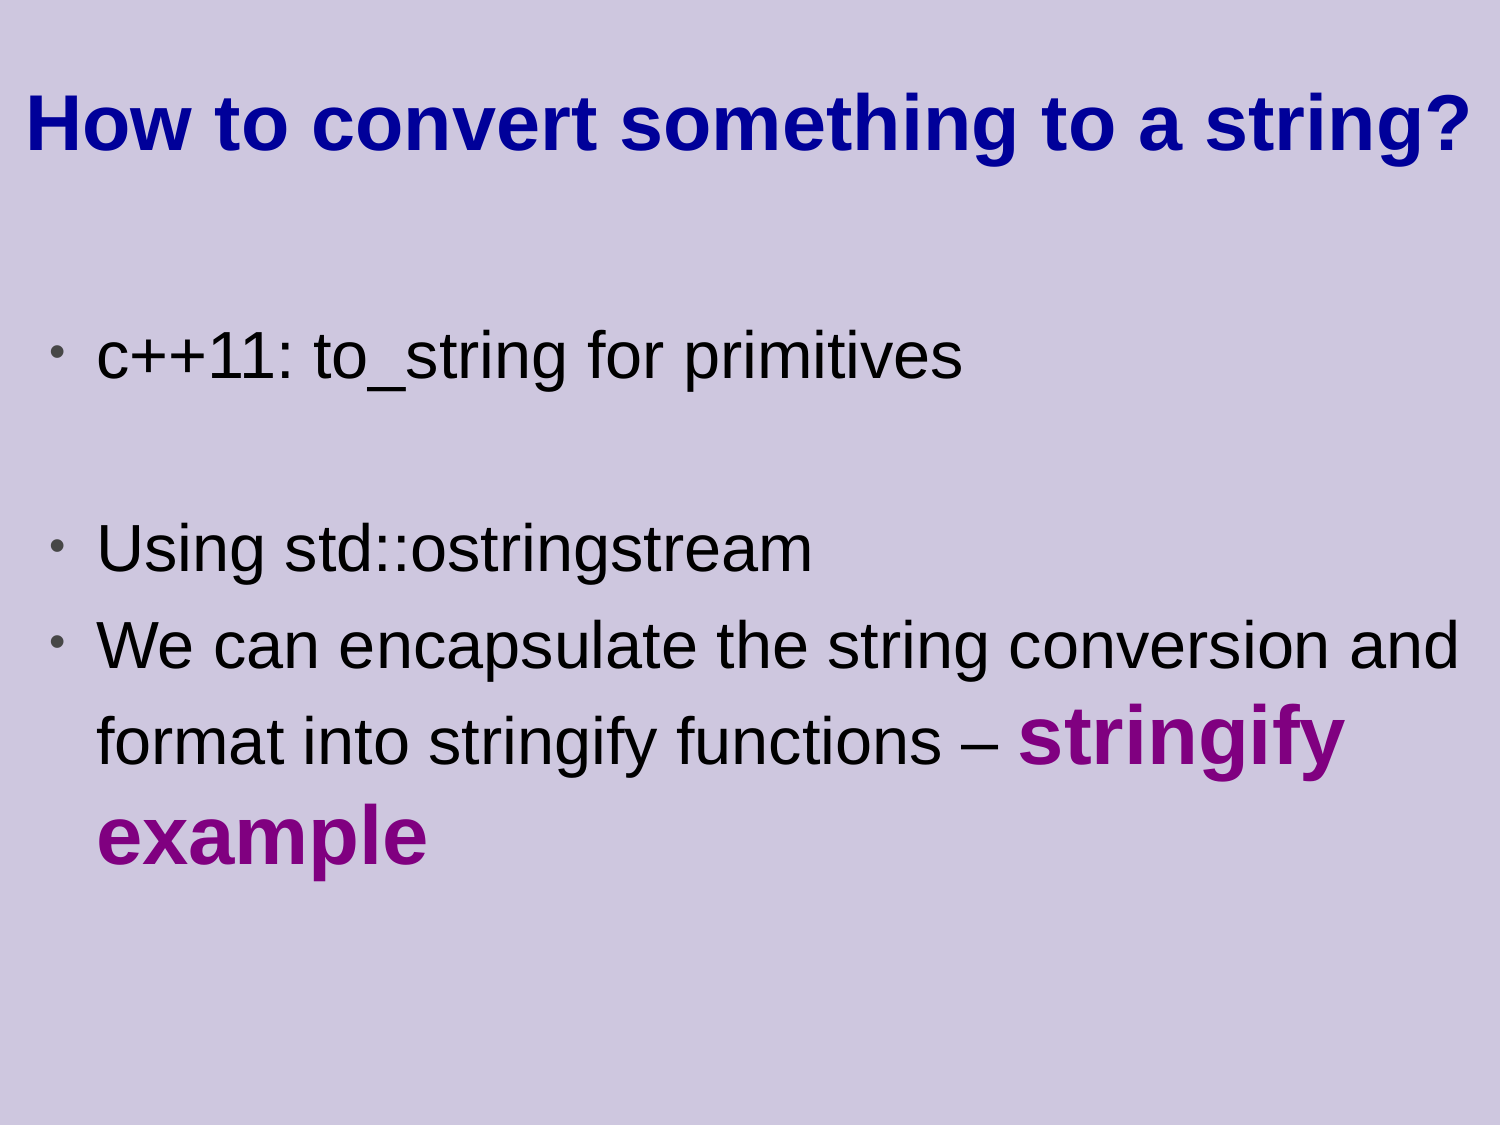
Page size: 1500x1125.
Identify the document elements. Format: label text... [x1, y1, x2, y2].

title How to convert something to a string? [0, 18, 1500, 219]
list c++11: to_string for primitives Using std::ostringstream We can encapsulate the string conversion and format into stringify functions – stringify example [49, 215, 1468, 1040]
